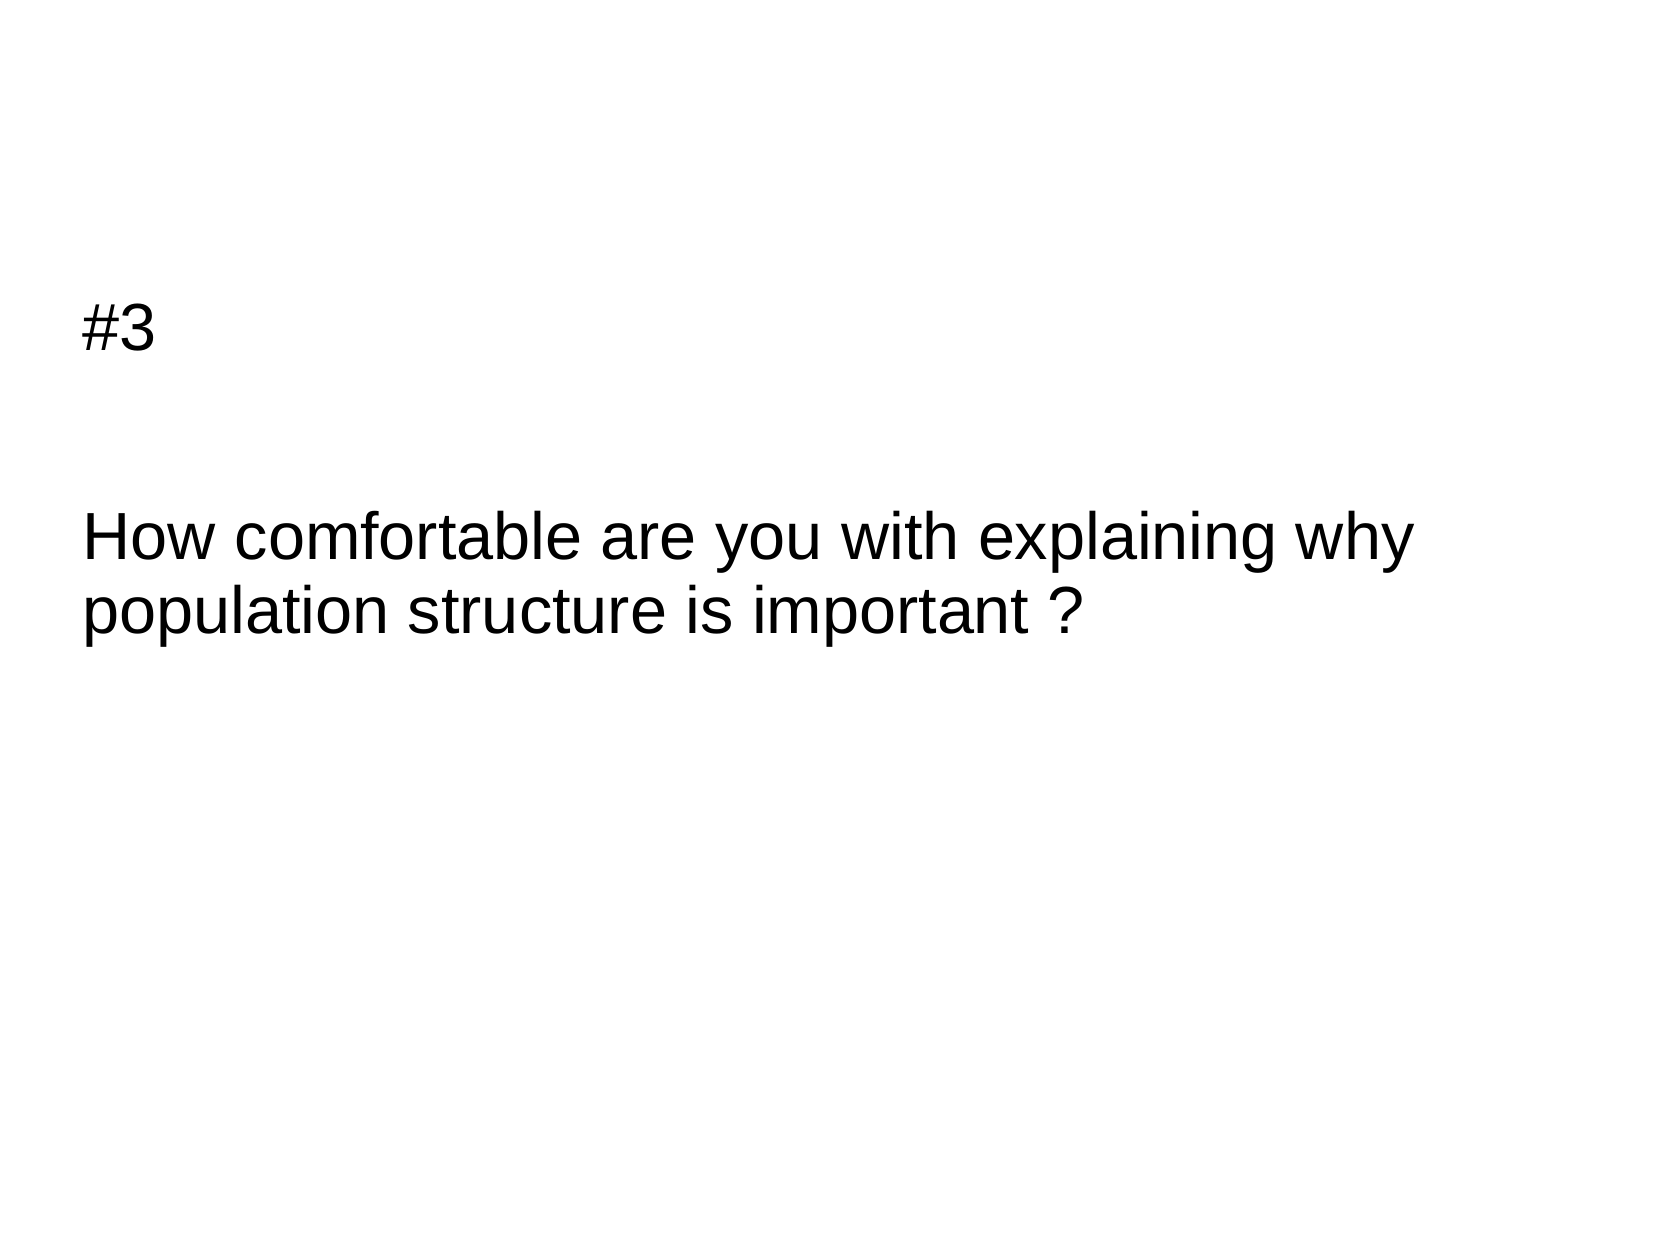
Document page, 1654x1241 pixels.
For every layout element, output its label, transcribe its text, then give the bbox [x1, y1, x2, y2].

list #3 How comfortable are you with explaining why population structure is important ? [82, 290, 1571, 1010]
